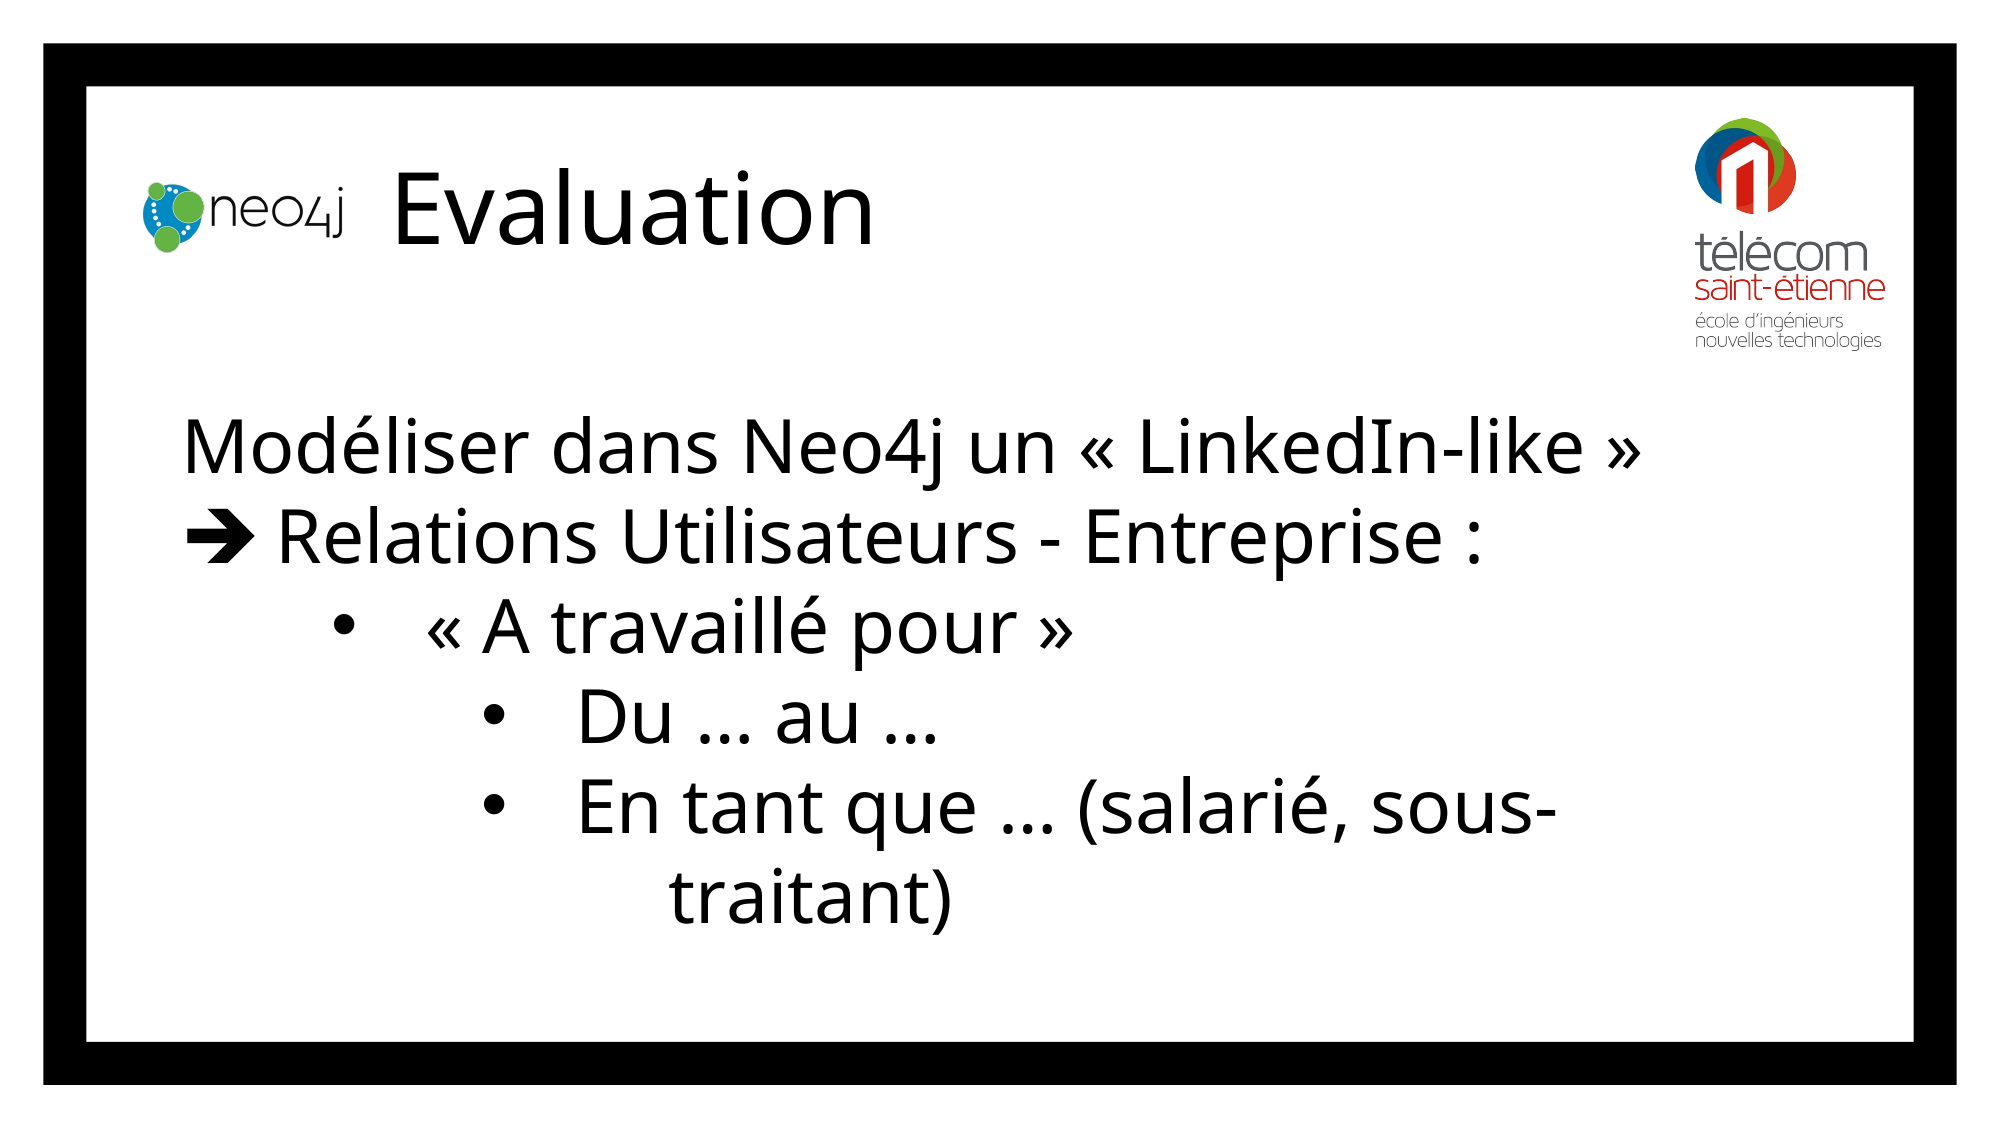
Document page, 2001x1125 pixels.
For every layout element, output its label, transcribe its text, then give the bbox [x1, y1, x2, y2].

text_box Modéliser dans Neo4j un « LinkedIn-like »  Relations Utilisateurs - Entreprise : « A travaillé pour » Du … au … En tant que … (salarié, sous-traitant) [166, 391, 1849, 1125]
picture [1715, 134, 1730, 138]
title Evaluation [369, 138, 1849, 304]
picture [134, 160, 351, 274]
picture [1695, 118, 1885, 351]
